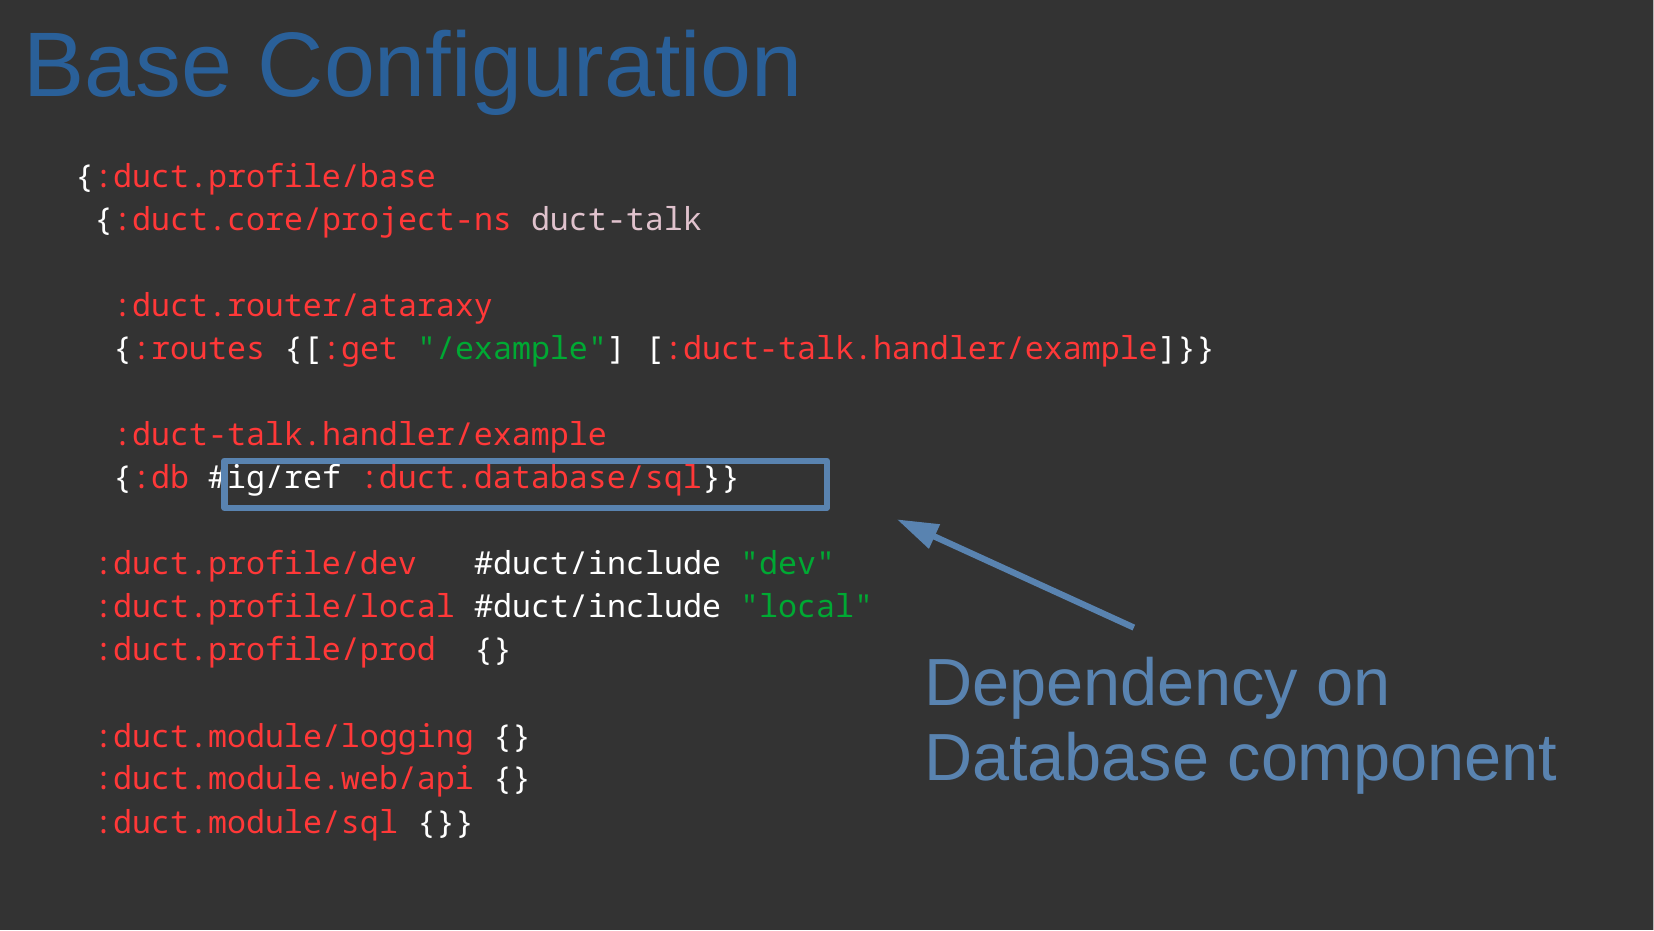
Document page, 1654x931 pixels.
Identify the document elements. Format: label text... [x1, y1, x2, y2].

list {:duct.profile/base {:duct.core/project-ns duct-talk :duct.router/ataraxy {:routes {[:get "/example"] [:duct-talk.handler/example]}} :duct-talk.handler/example {:db #ig/ref :duct.database/sql}} :duct.profile/dev #duct/include "dev" :duct.profile/local #duct/include "local" :duct.profile/prod {} :duct.module/logging {} :duct.module.web/api {} :duct.module/sql {}} [75, 153, 1564, 851]
text_box Dependency on Database component [909, 637, 1619, 815]
title Base Configuration [23, 11, 1589, 119]
